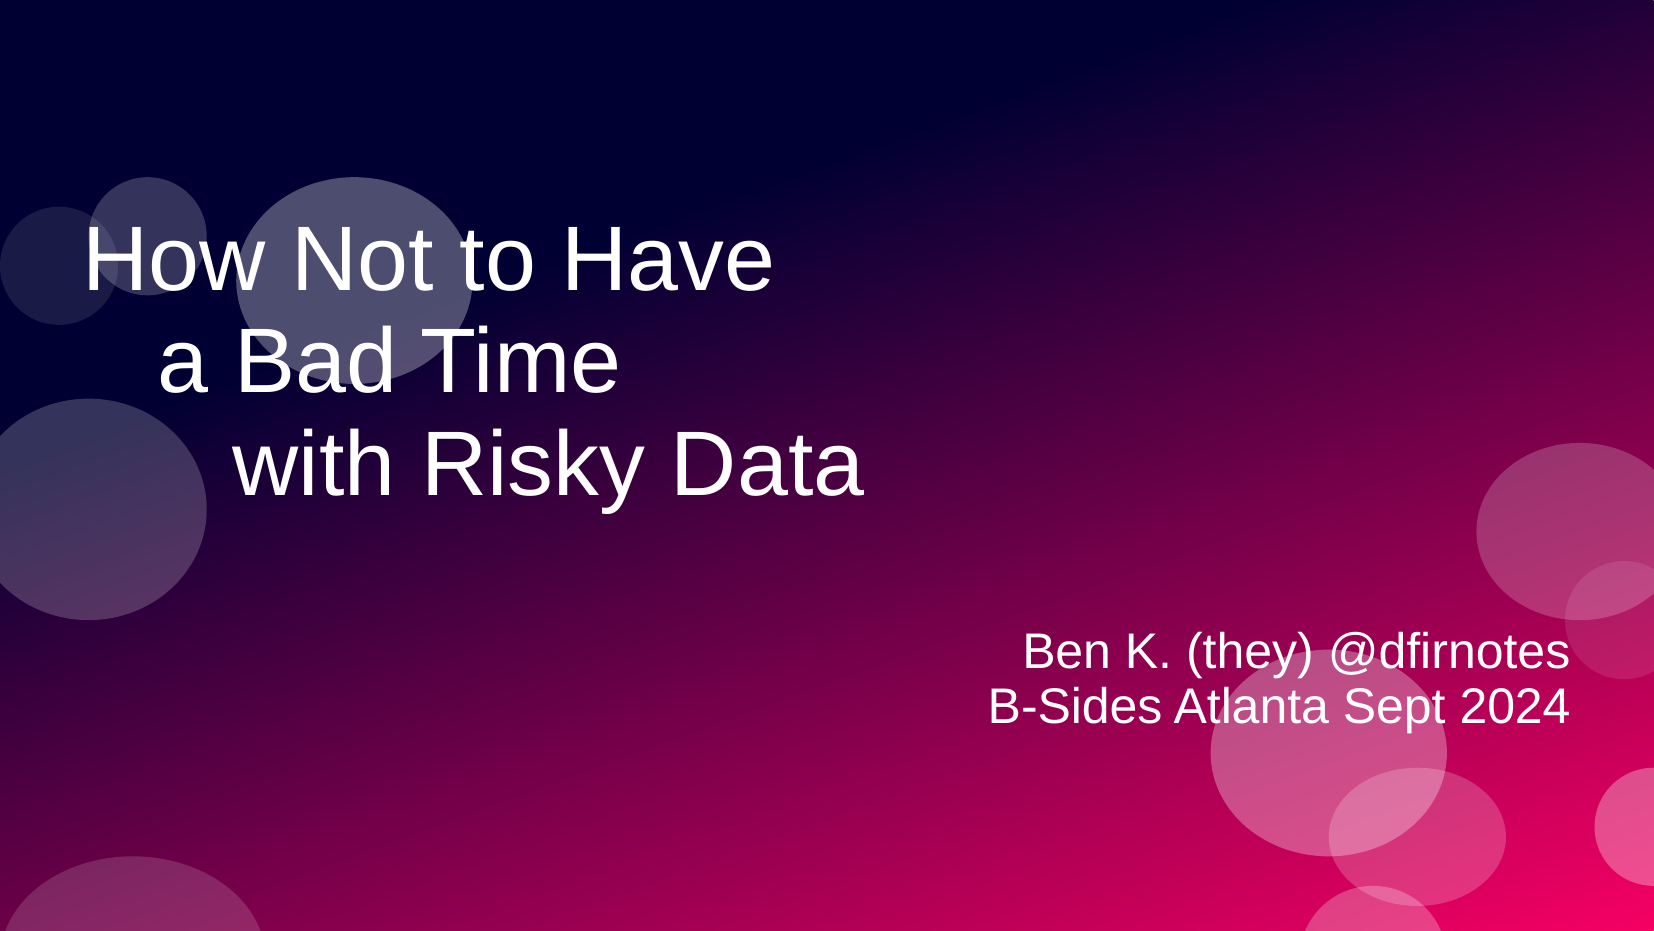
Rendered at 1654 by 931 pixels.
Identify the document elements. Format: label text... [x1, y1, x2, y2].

title How Not to Have a Bad Time with Risky Data [82, 196, 1571, 526]
subtitle Ben K. (they) @dfirnotes B-Sides Atlanta Sept 2024 [82, 600, 1571, 758]
